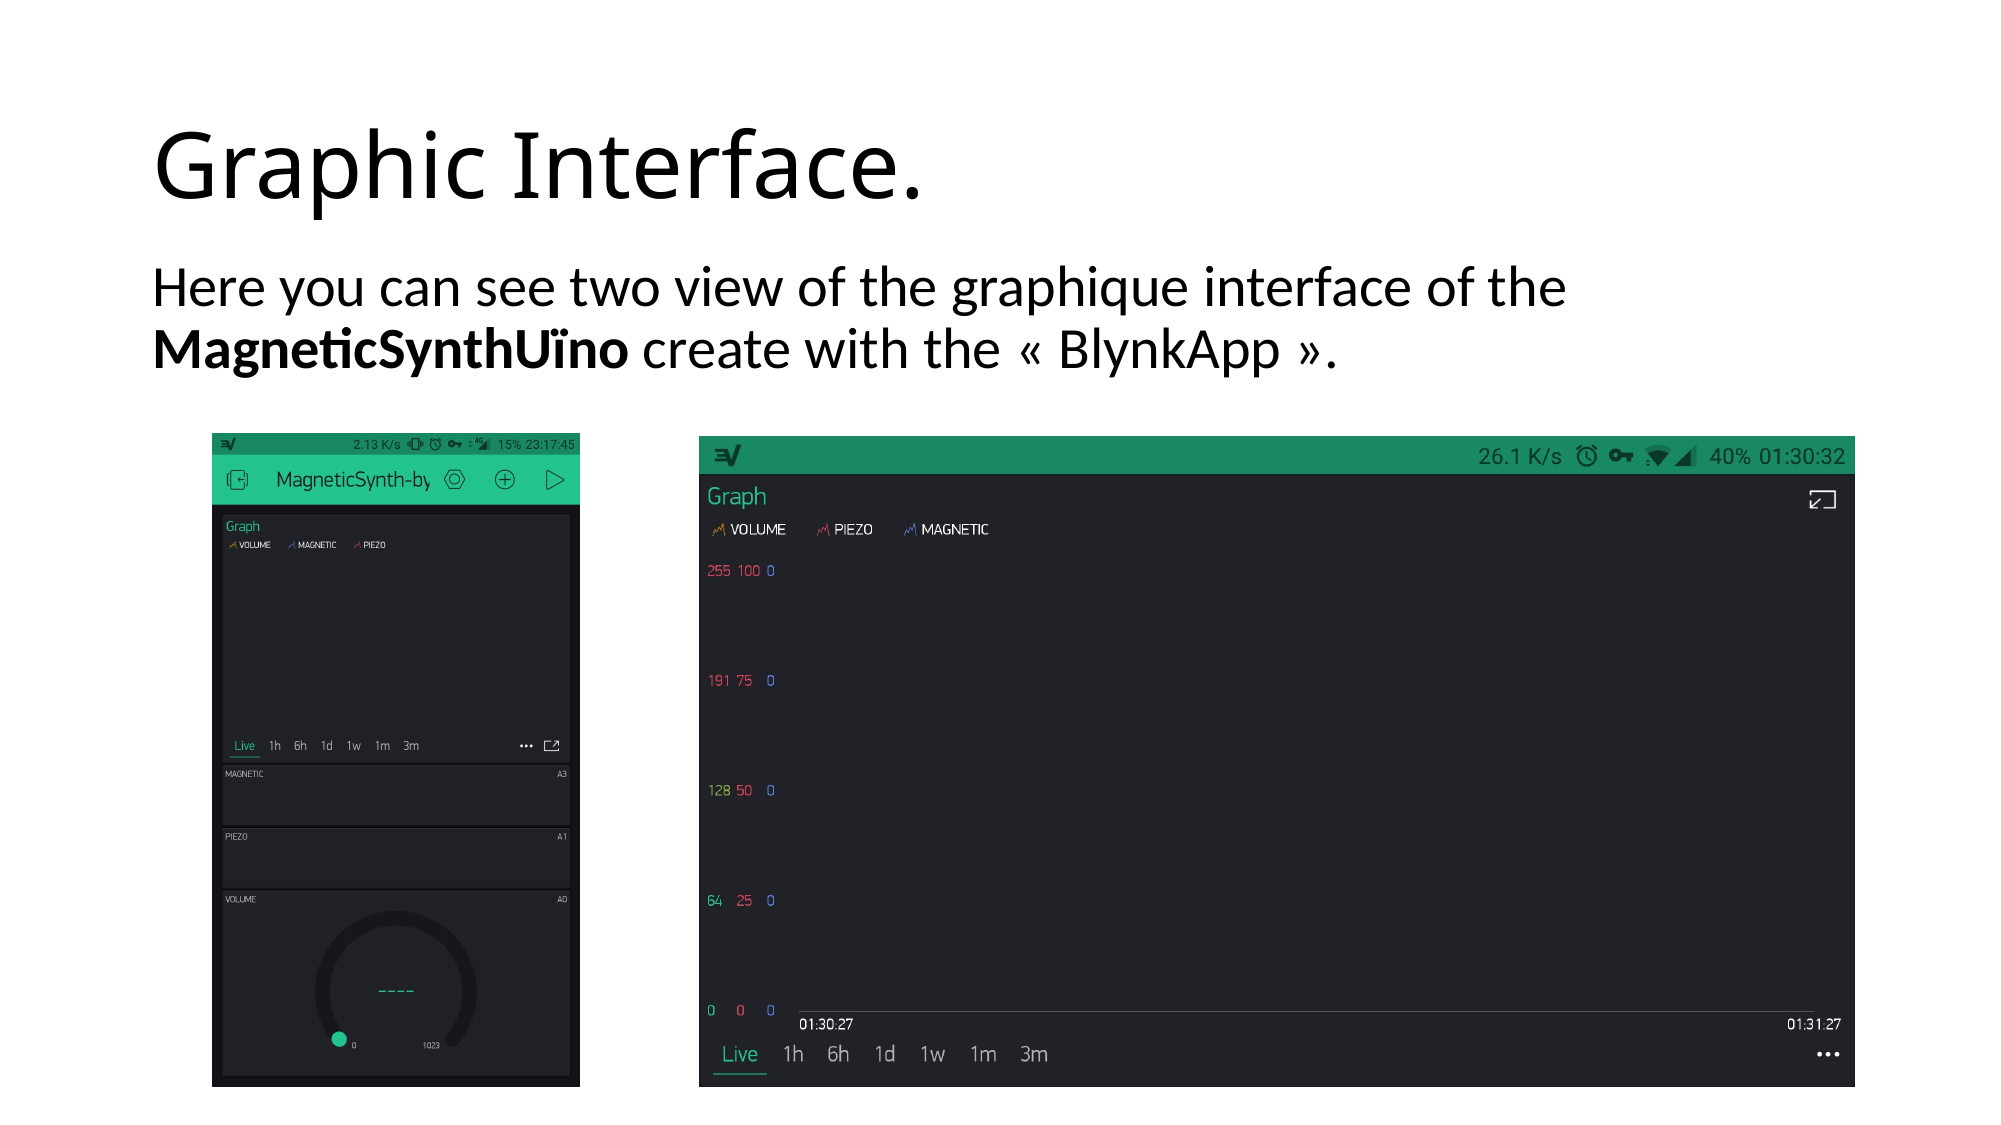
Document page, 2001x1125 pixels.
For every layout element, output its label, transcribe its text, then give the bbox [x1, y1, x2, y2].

title Graphic Interface. [137, 59, 1863, 248]
list Here you can see two view of the graphique interface of the MagneticSynthUïno create with the « BlynkApp ». [137, 248, 1863, 963]
picture [212, 433, 580, 1087]
picture [699, 436, 1855, 1087]
